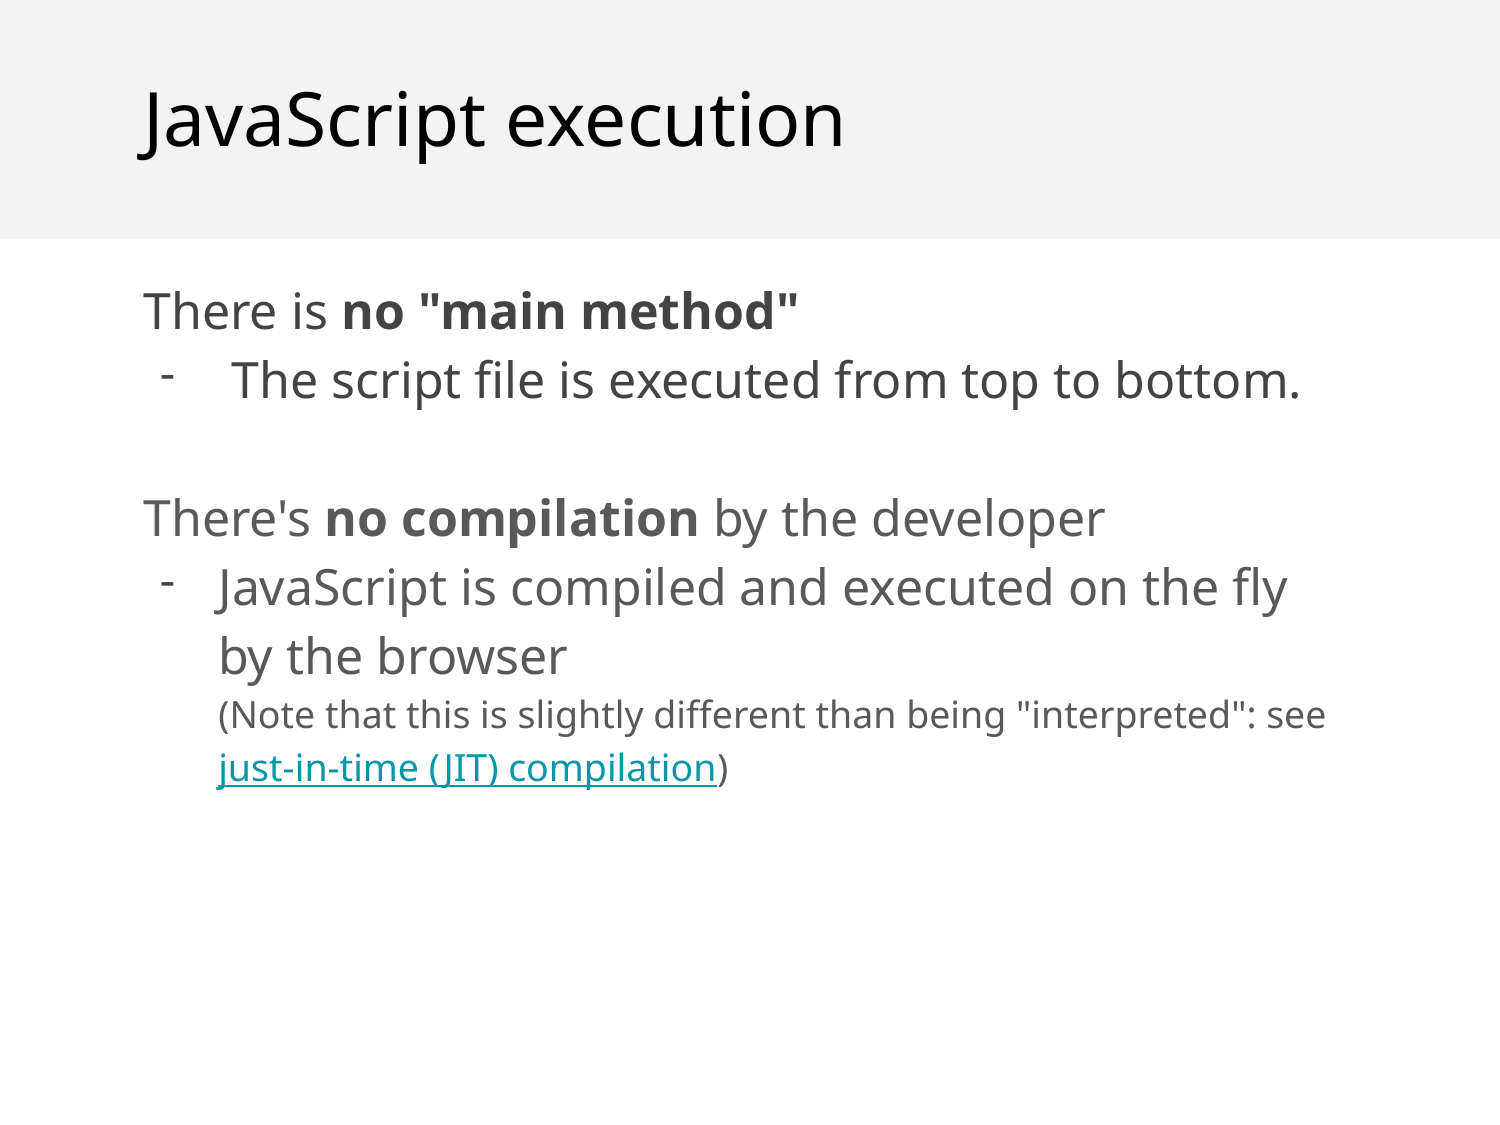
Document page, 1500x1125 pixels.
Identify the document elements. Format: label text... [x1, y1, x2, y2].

list There is no "main method" The script file is executed from top to bottom. There's no compilation by the developer JavaScript is compiled and executed on the fly by the browser (Note that this is slightly different than being "interpreted": see just-in-time (JIT) compilation) [128, 255, 1372, 1004]
title JavaScript execution [128, 56, 1372, 183]
